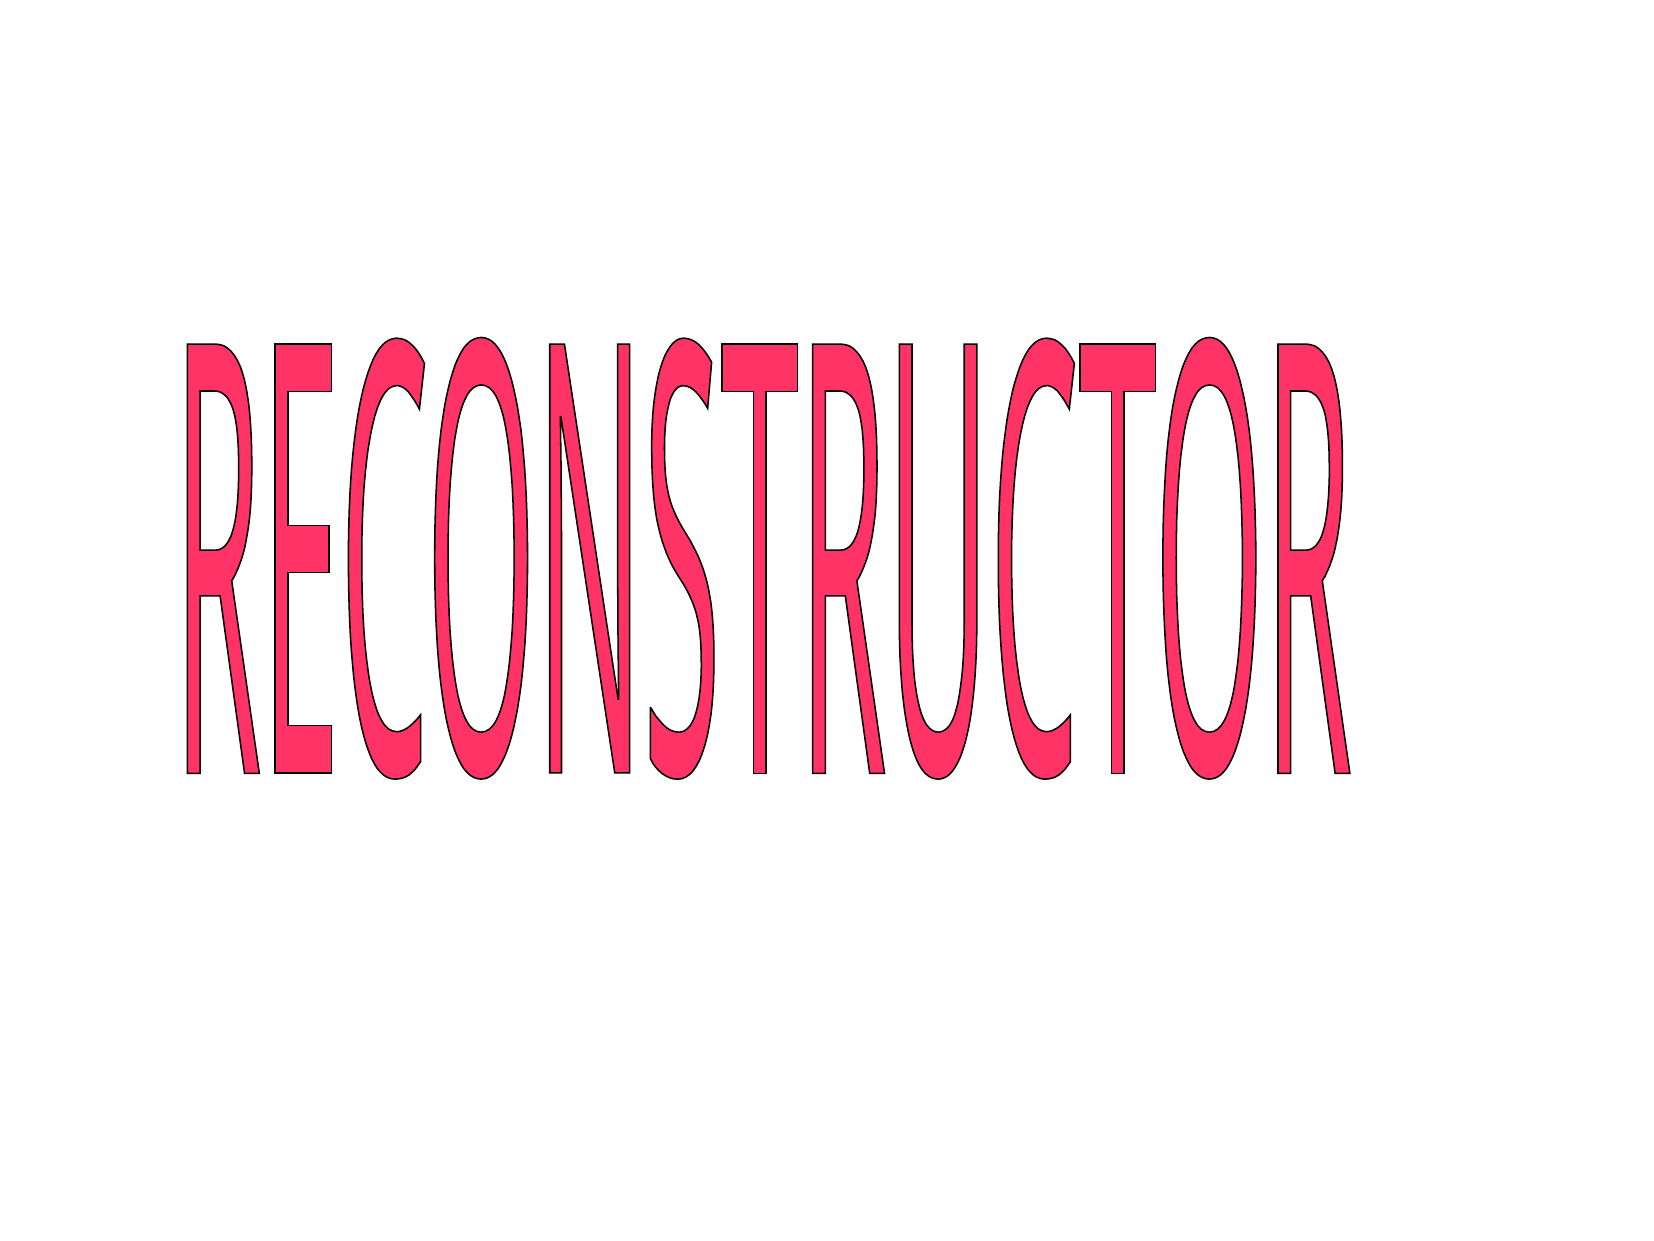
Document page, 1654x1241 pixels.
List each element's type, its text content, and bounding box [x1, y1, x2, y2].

text_box RECONSTRUCTOR [812, 344, 885, 774]
text_box RECONSTRUCTOR [275, 344, 332, 773]
text_box RECONSTRUCTOR [650, 338, 714, 780]
text_box RECONSTRUCTOR [1080, 344, 1156, 774]
text_box RECONSTRUCTOR [722, 344, 798, 774]
text_box RECONSTRUCTOR [348, 338, 425, 780]
text_box RECONSTRUCTOR [1162, 337, 1256, 780]
text_box RECONSTRUCTOR [998, 338, 1075, 780]
text_box RECONSTRUCTOR [899, 344, 977, 780]
text_box RECONSTRUCTOR [187, 344, 260, 774]
text_box RECONSTRUCTOR [549, 344, 630, 773]
text_box RECONSTRUCTOR [434, 337, 528, 780]
text_box RECONSTRUCTOR [1278, 344, 1350, 774]
